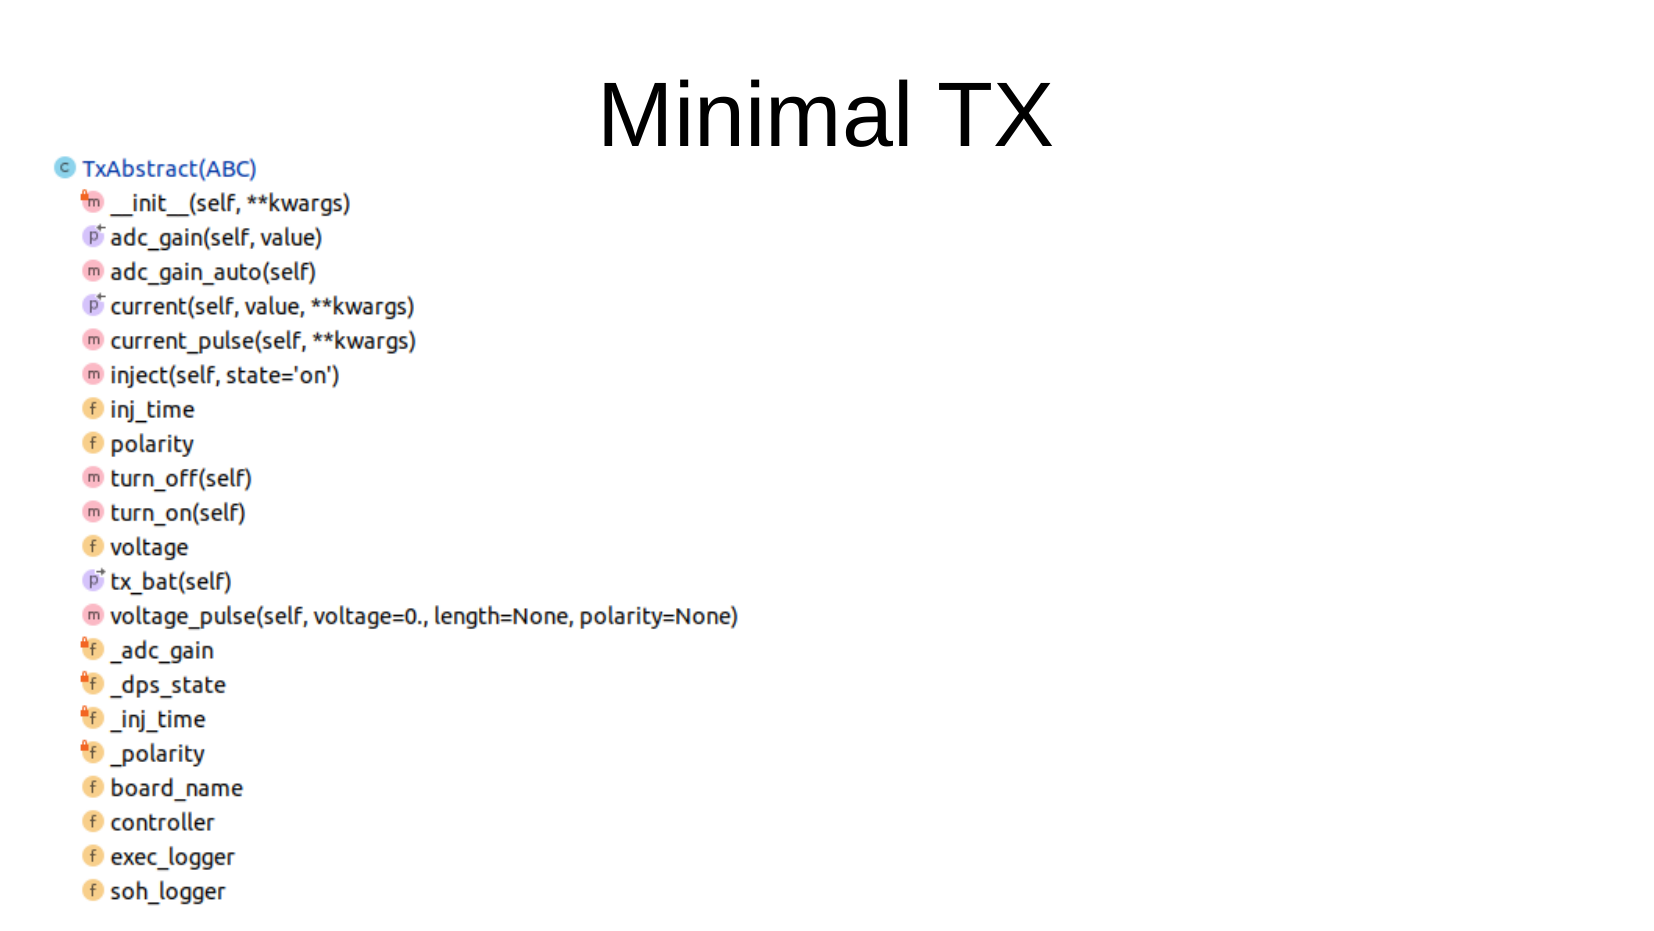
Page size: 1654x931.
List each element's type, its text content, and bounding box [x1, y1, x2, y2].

title Minimal TX [82, 37, 1571, 193]
picture [45, 152, 786, 909]
